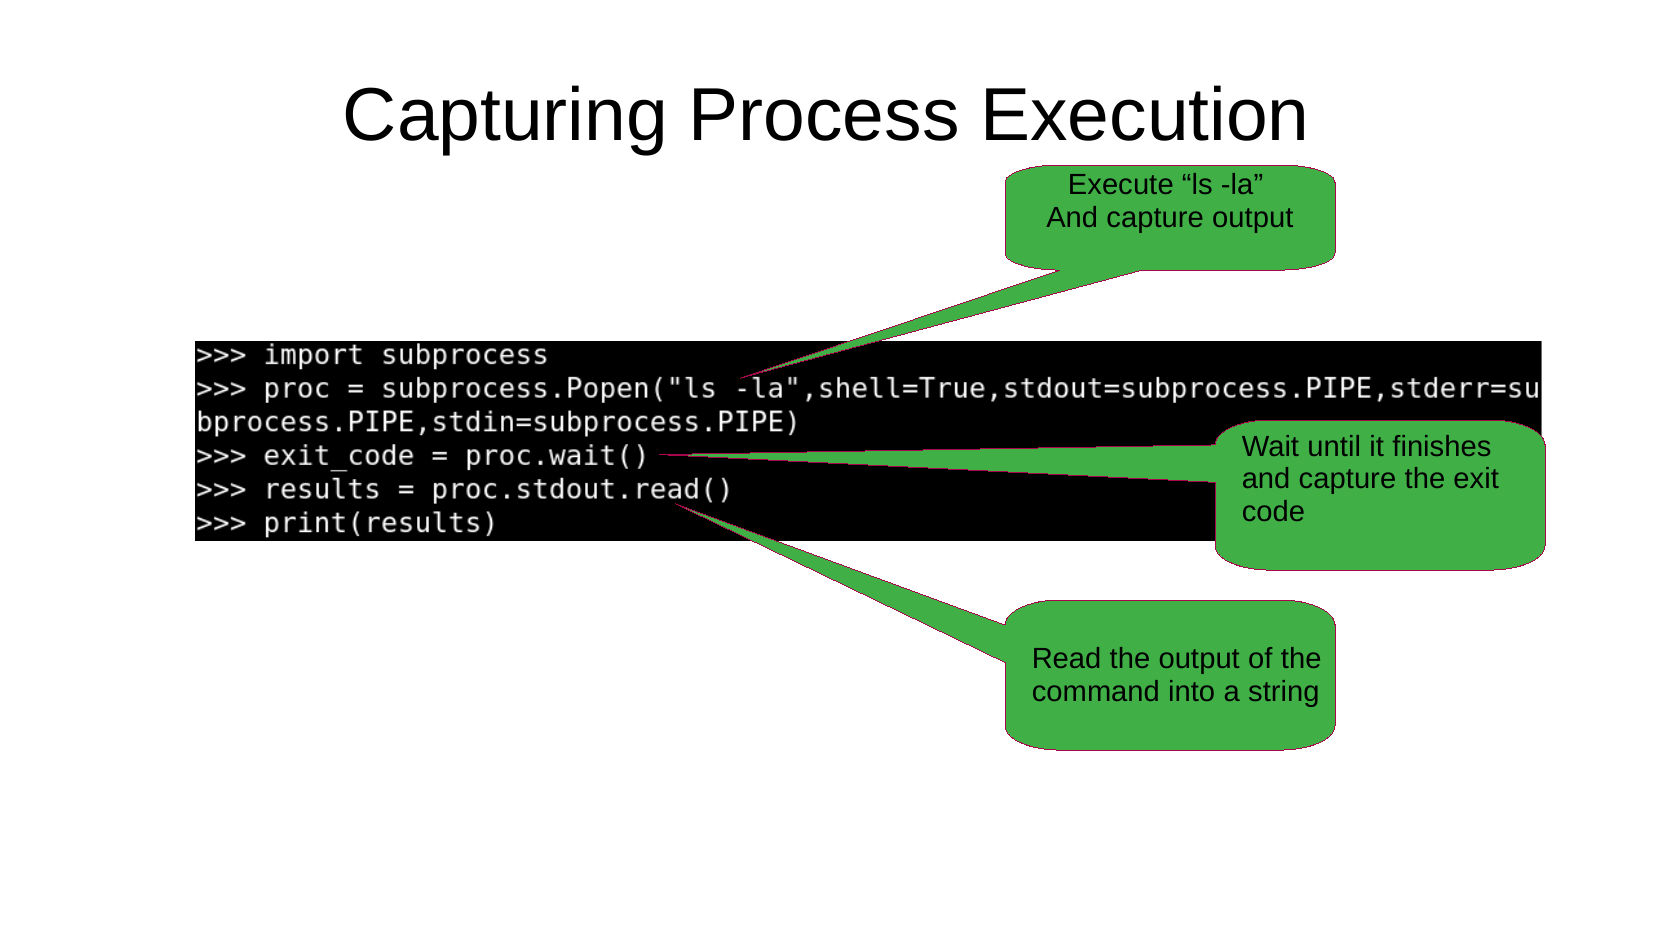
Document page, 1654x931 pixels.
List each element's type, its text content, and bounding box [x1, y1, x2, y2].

text_box Execute “ls -la” And capture output [740, 165, 1336, 379]
title Capturing Process Execution [82, 37, 1571, 193]
text_box Read the output of the command into a string [675, 503, 1336, 751]
picture [195, 341, 1542, 541]
text_box Wait until it finishes and capture the exit code [659, 420, 1546, 571]
